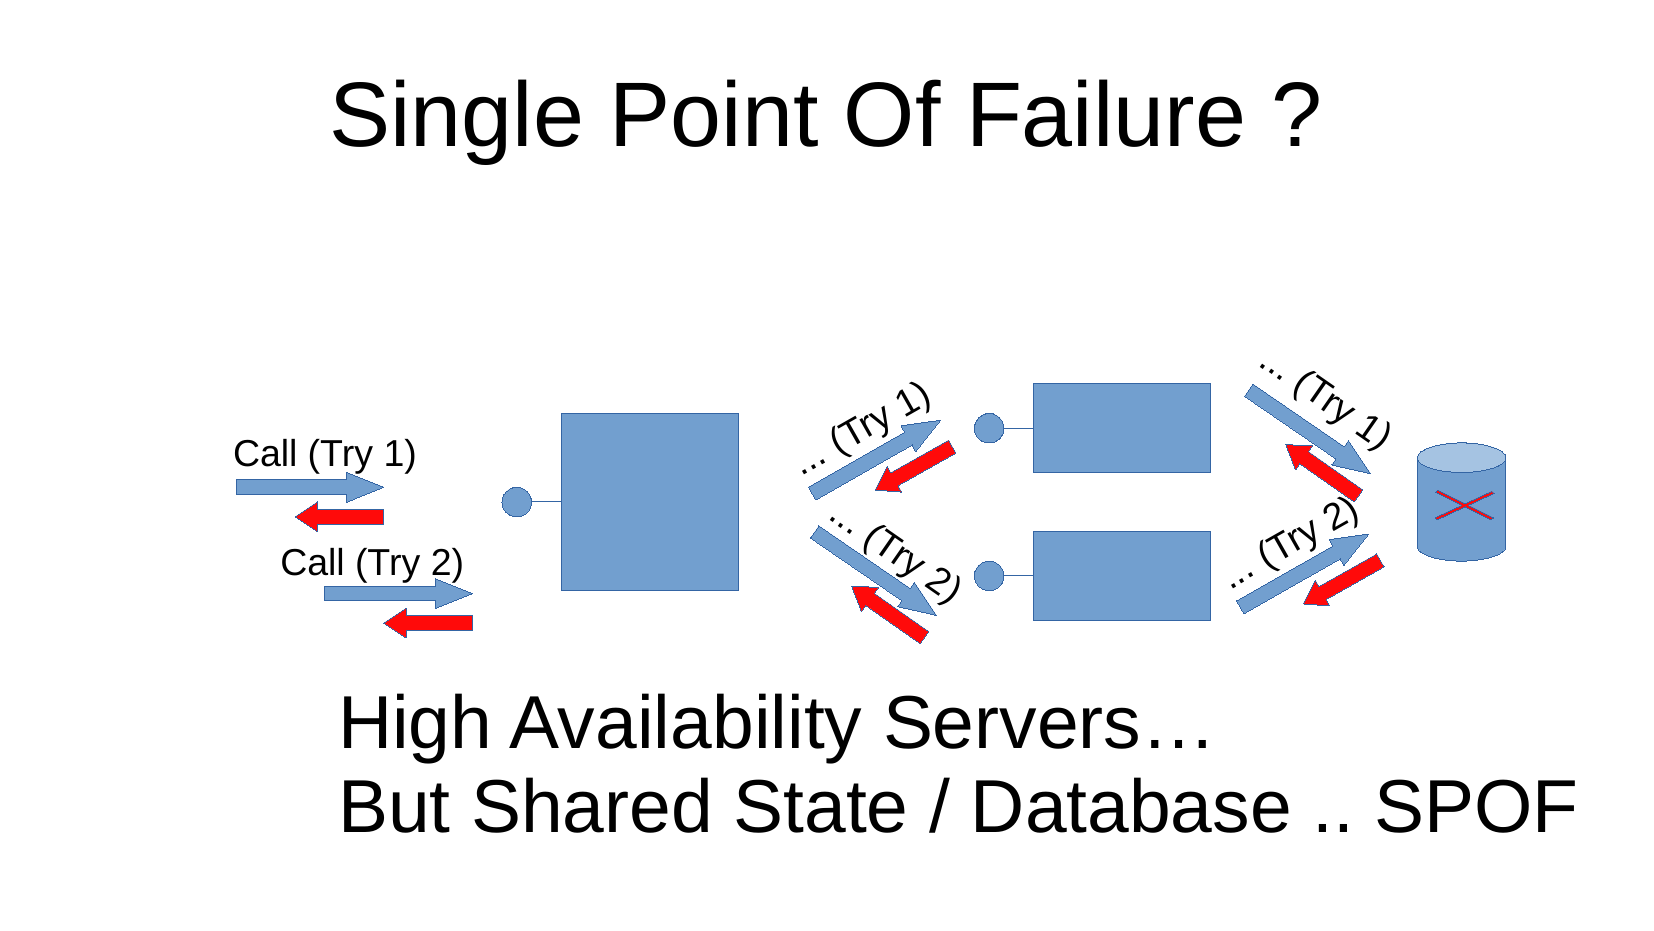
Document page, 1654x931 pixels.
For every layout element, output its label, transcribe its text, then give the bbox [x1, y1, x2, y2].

text_box [1303, 553, 1385, 606]
text_box Call (Try 2) [265, 533, 480, 591]
text_box [810, 420, 941, 500]
text_box High Availability Servers… But Shared State / Database .. SPOF [323, 673, 1595, 857]
text_box Call (Try 1) [218, 425, 432, 483]
text_box [974, 413, 1004, 443]
text_box [975, 561, 1004, 591]
text_box [1033, 531, 1211, 621]
text_box [810, 530, 937, 616]
text_box ... (Try 2) [806, 475, 988, 626]
text_box [1238, 534, 1369, 614]
text_box [1285, 444, 1363, 502]
text_box [1033, 383, 1211, 473]
text_box [295, 501, 384, 532]
text_box ... (Try 1) [1236, 322, 1418, 473]
text_box [1244, 384, 1371, 474]
text_box [875, 440, 956, 493]
text_box * [1417, 442, 1506, 473]
text_box [1417, 460, 1506, 562]
text_box ... (Try 2) [1196, 471, 1382, 611]
text_box [561, 413, 739, 591]
text_box [851, 586, 929, 644]
text_box ... (Try 1) [768, 358, 954, 498]
text_box [324, 591, 473, 609]
title Single Point Of Failure ? [82, 12, 1571, 218]
text_box [383, 608, 473, 638]
text_box [236, 483, 384, 503]
text_box [501, 487, 532, 517]
